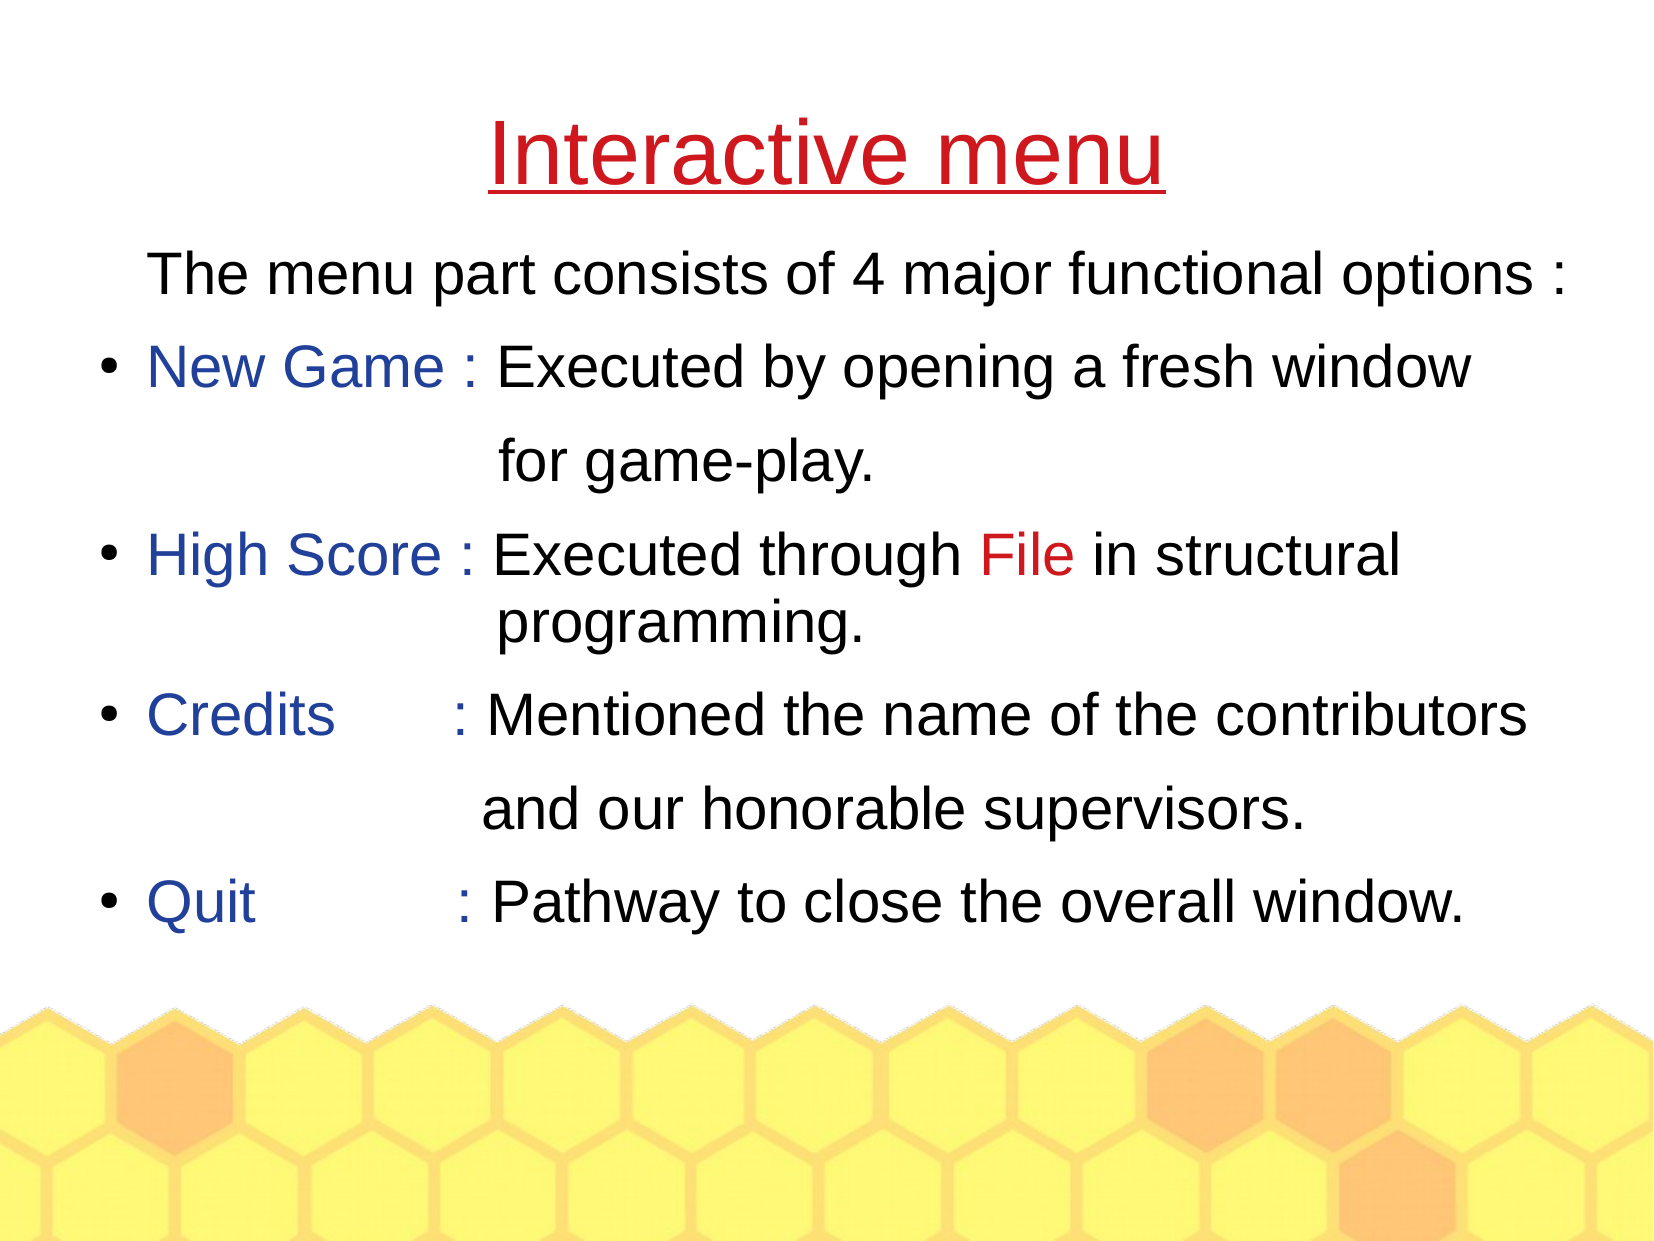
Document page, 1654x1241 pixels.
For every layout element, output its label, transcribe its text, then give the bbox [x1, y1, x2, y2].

list The menu part consists of 4 major functional options : New Game : Executed by opening a fresh window for game-play. High Score : Executed through File in structural programming. Credits : Mentioned the name of the contributors and our honorable supervisors. Quit : Pathway to close the overall window. [82, 240, 1571, 991]
picture [0, 1001, 1654, 1241]
title Interactive menu [82, 49, 1571, 240]
